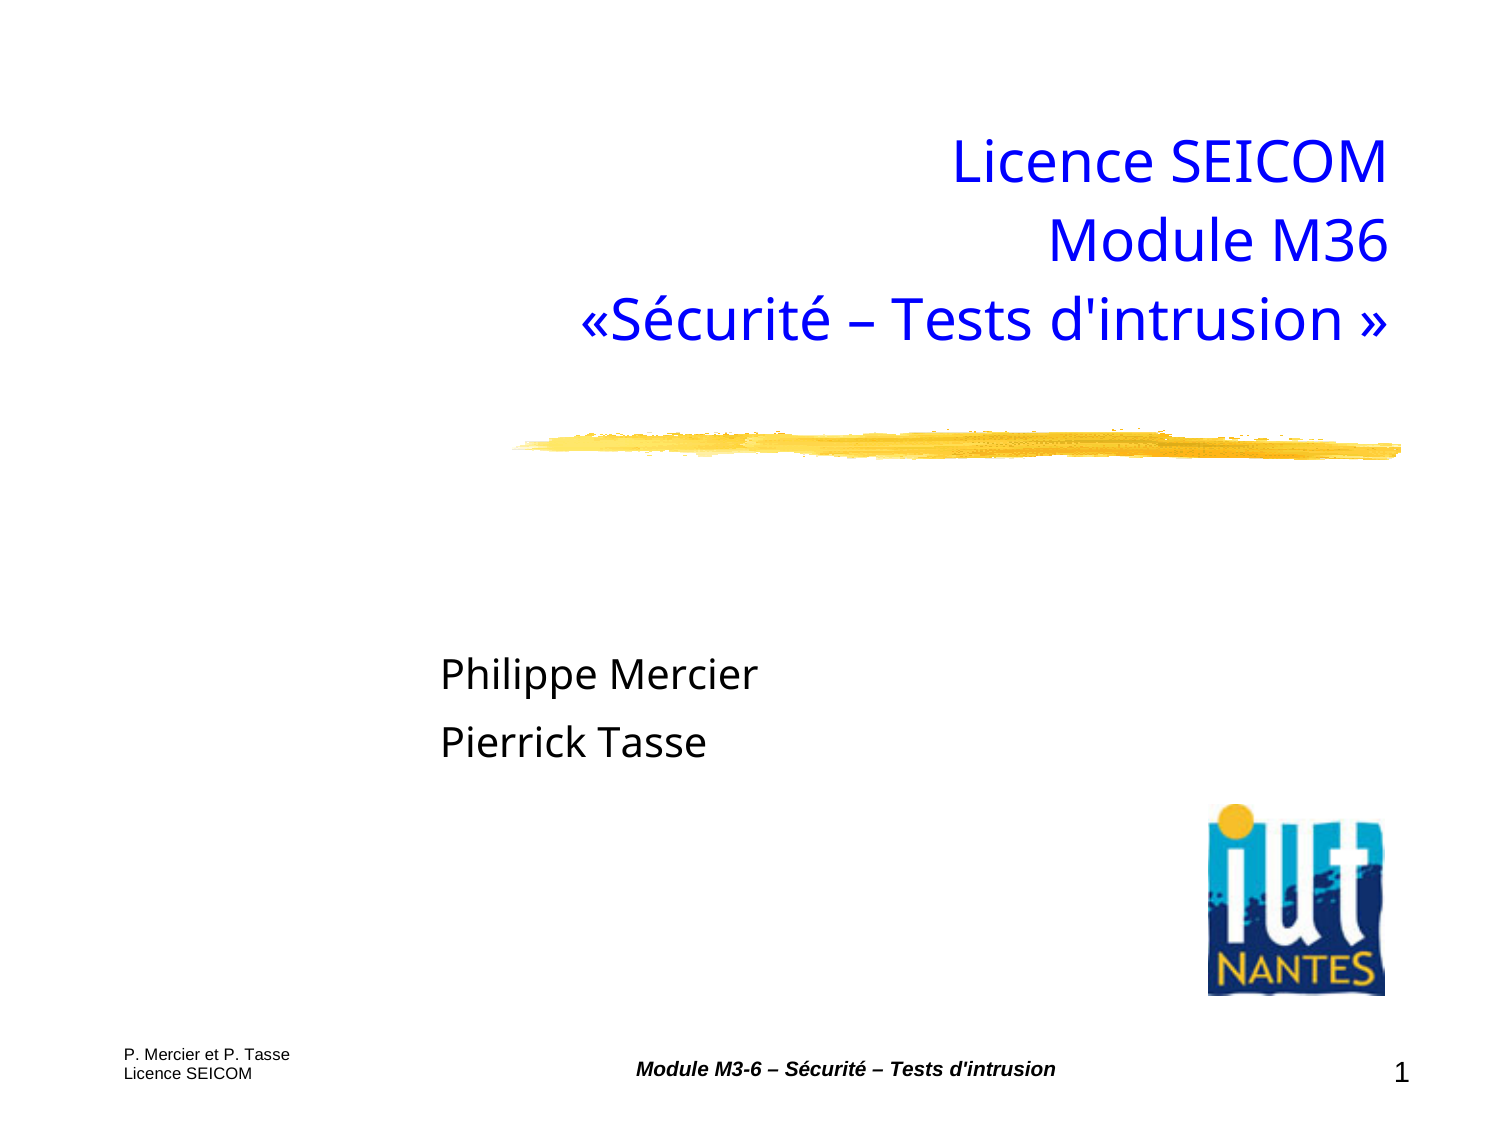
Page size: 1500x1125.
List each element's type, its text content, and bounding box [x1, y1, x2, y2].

subtitle Philippe Mercier Pierrick Tasse [350, 637, 1401, 940]
picture [1208, 804, 1385, 996]
picture [512, 424, 1401, 467]
title Licence SEICOM Module M36 «Sécurité – Tests d'intrusion » [137, 112, 1405, 363]
